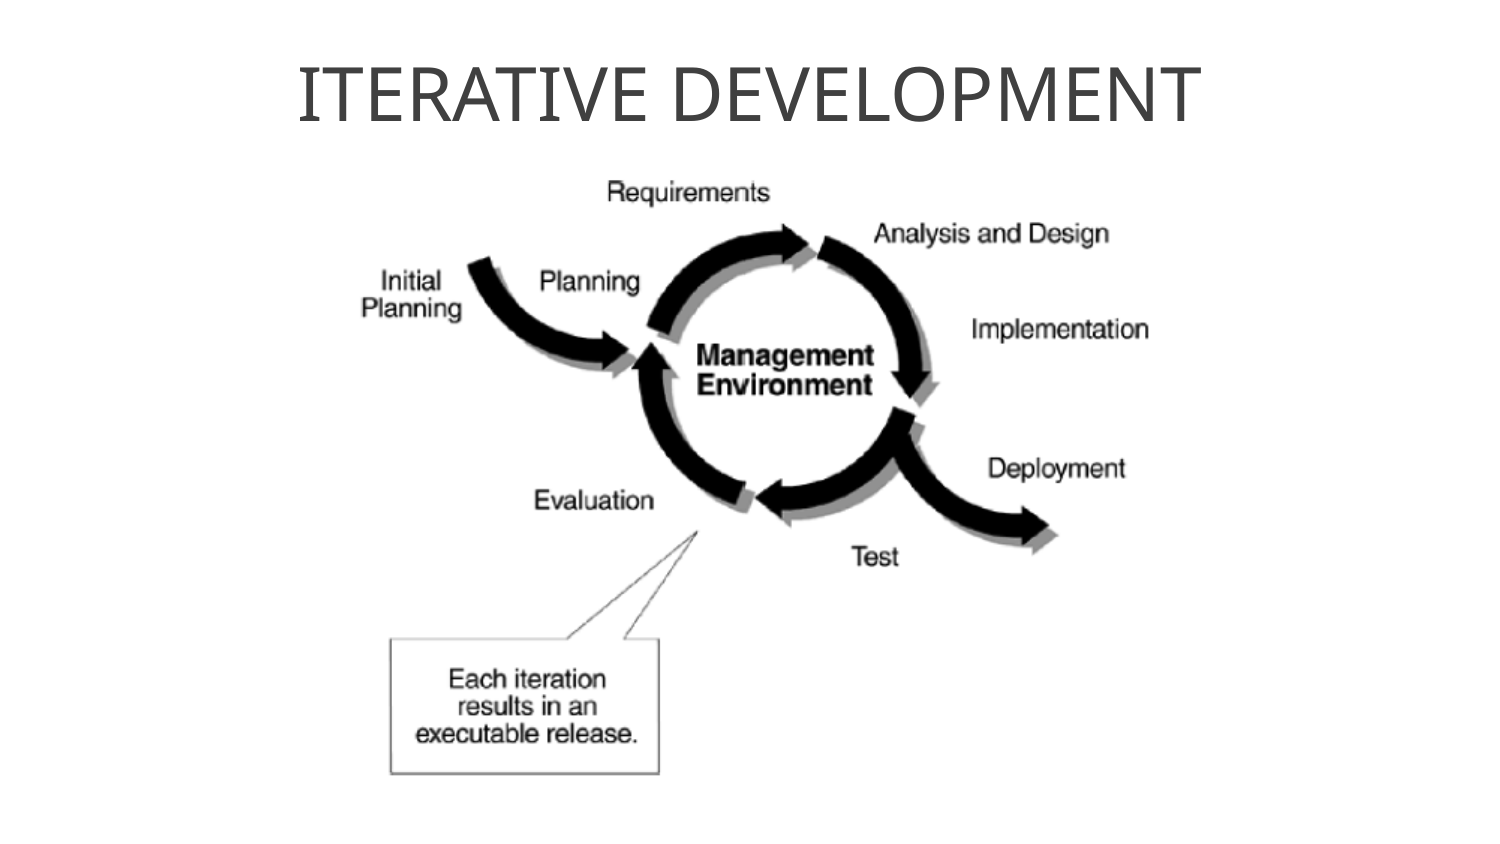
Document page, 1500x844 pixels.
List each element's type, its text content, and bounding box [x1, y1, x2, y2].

title Iterative development [75, 21, 1425, 162]
picture [344, 161, 1165, 783]
